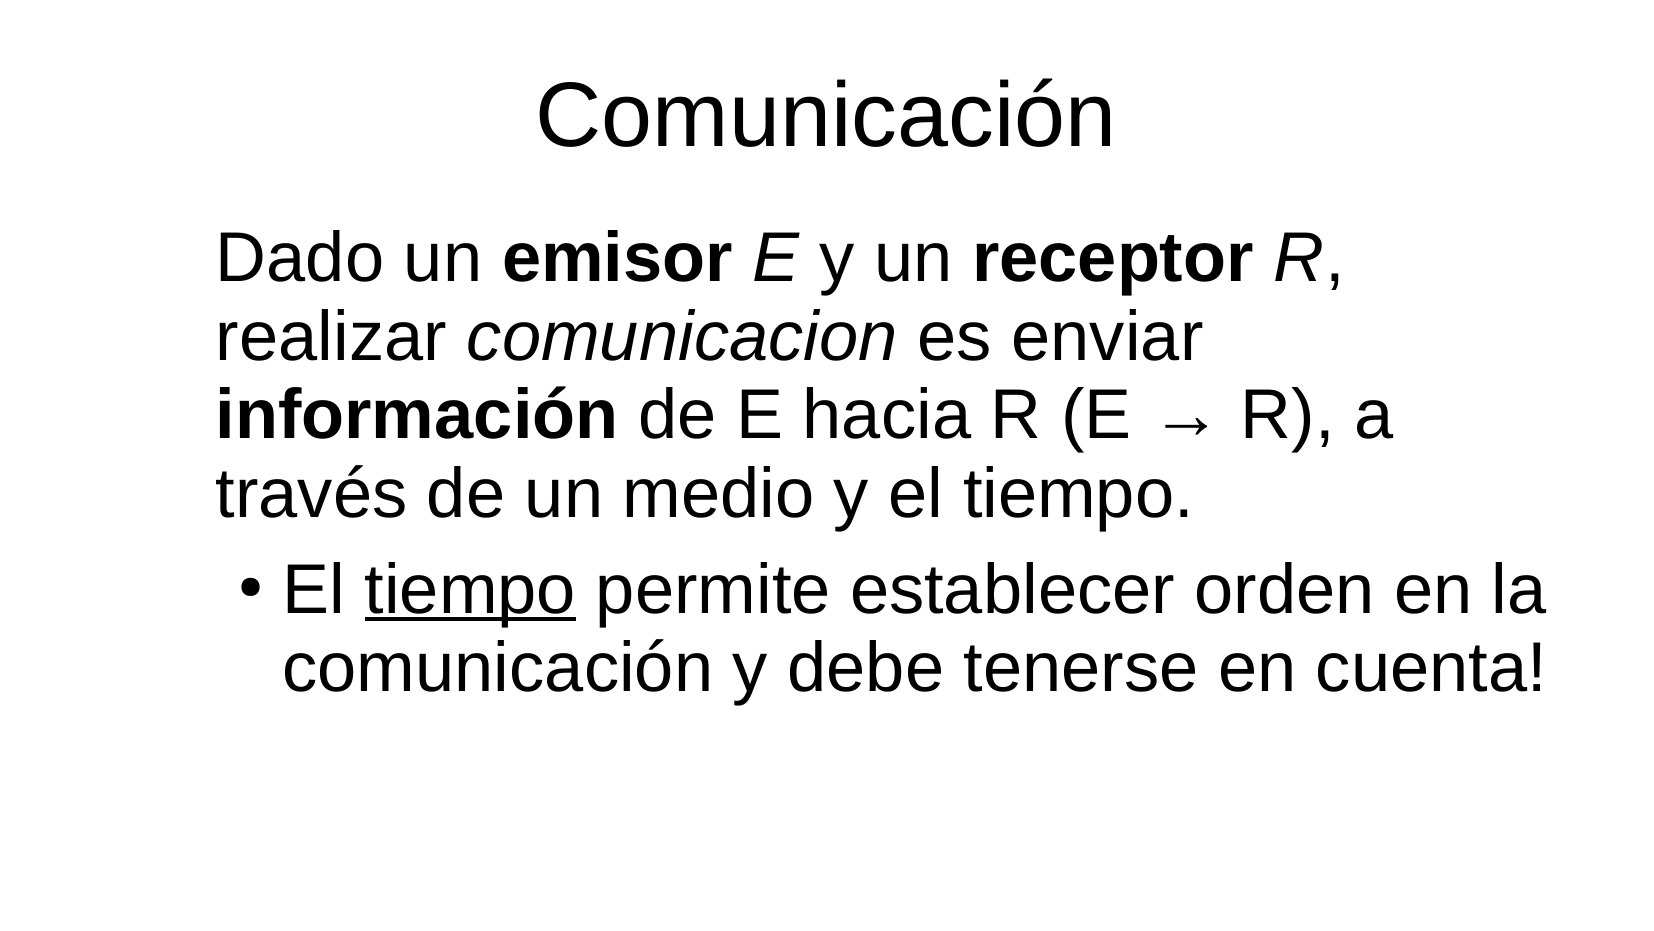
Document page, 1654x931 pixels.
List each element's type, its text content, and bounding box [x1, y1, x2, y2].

list Dado un emisor E y un receptor R, realizar comunicacion es enviar información de E hacia R (E → R), a través de un medio y el tiempo. El tiempo permite establecer orden en la comunicación y debe tenerse en cuenta! [82, 217, 1571, 758]
title Comunicación [82, 37, 1571, 193]
